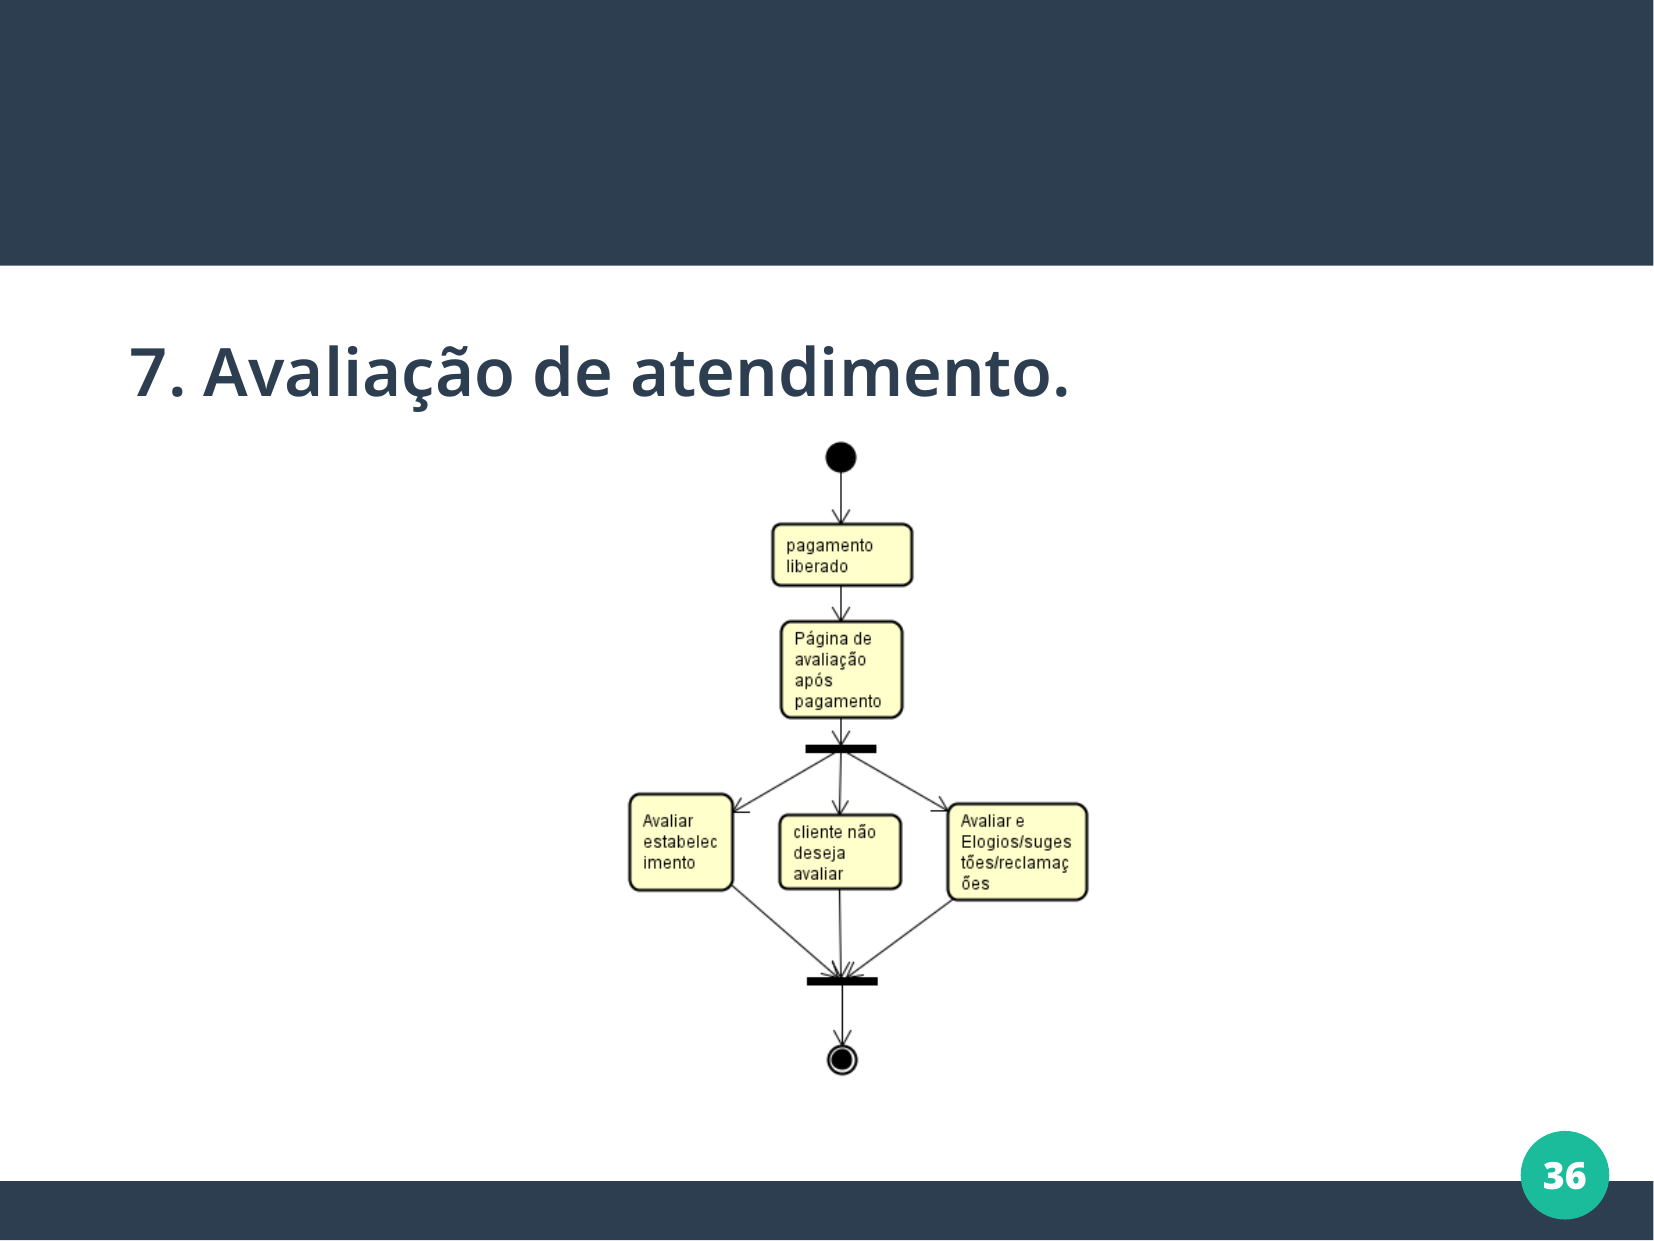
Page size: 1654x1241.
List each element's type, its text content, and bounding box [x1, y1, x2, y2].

list 7. Avaliação de atendimento. [59, 324, 1595, 1152]
picture [496, 436, 1153, 1168]
